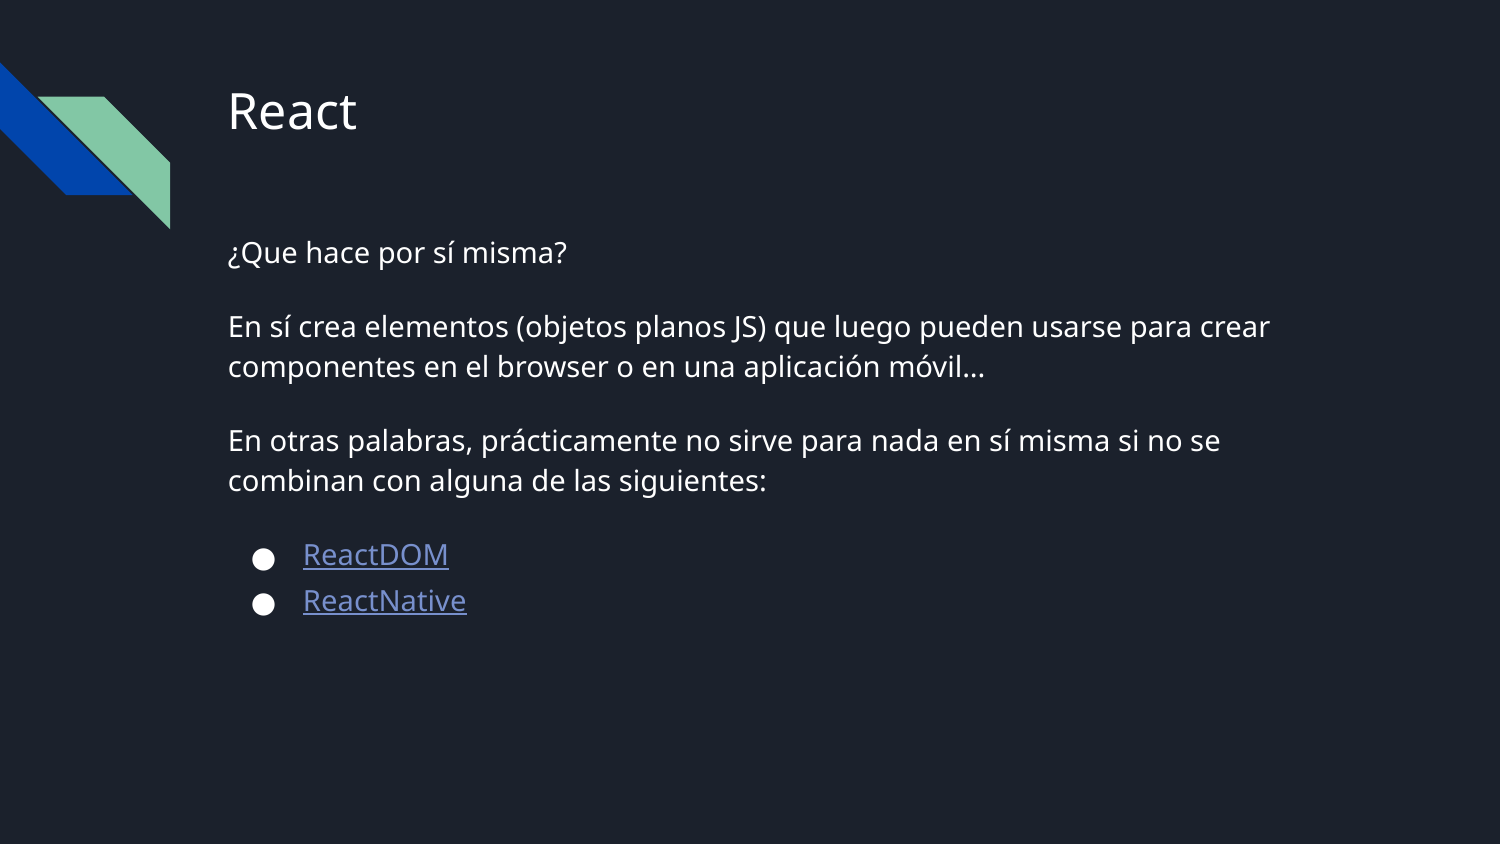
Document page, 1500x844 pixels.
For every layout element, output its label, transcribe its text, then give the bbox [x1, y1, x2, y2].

title React [212, 64, 1368, 214]
list ¿Que hace por sí misma? En sí crea elementos (objetos planos JS) que luego pueden usarse para crear componentes en el browser o en una aplicación móvil... En otras palabras, prácticamente no sirve para nada en sí misma si no se combinan con alguna de las siguientes: ReactDOM ReactNative [212, 214, 1368, 735]
